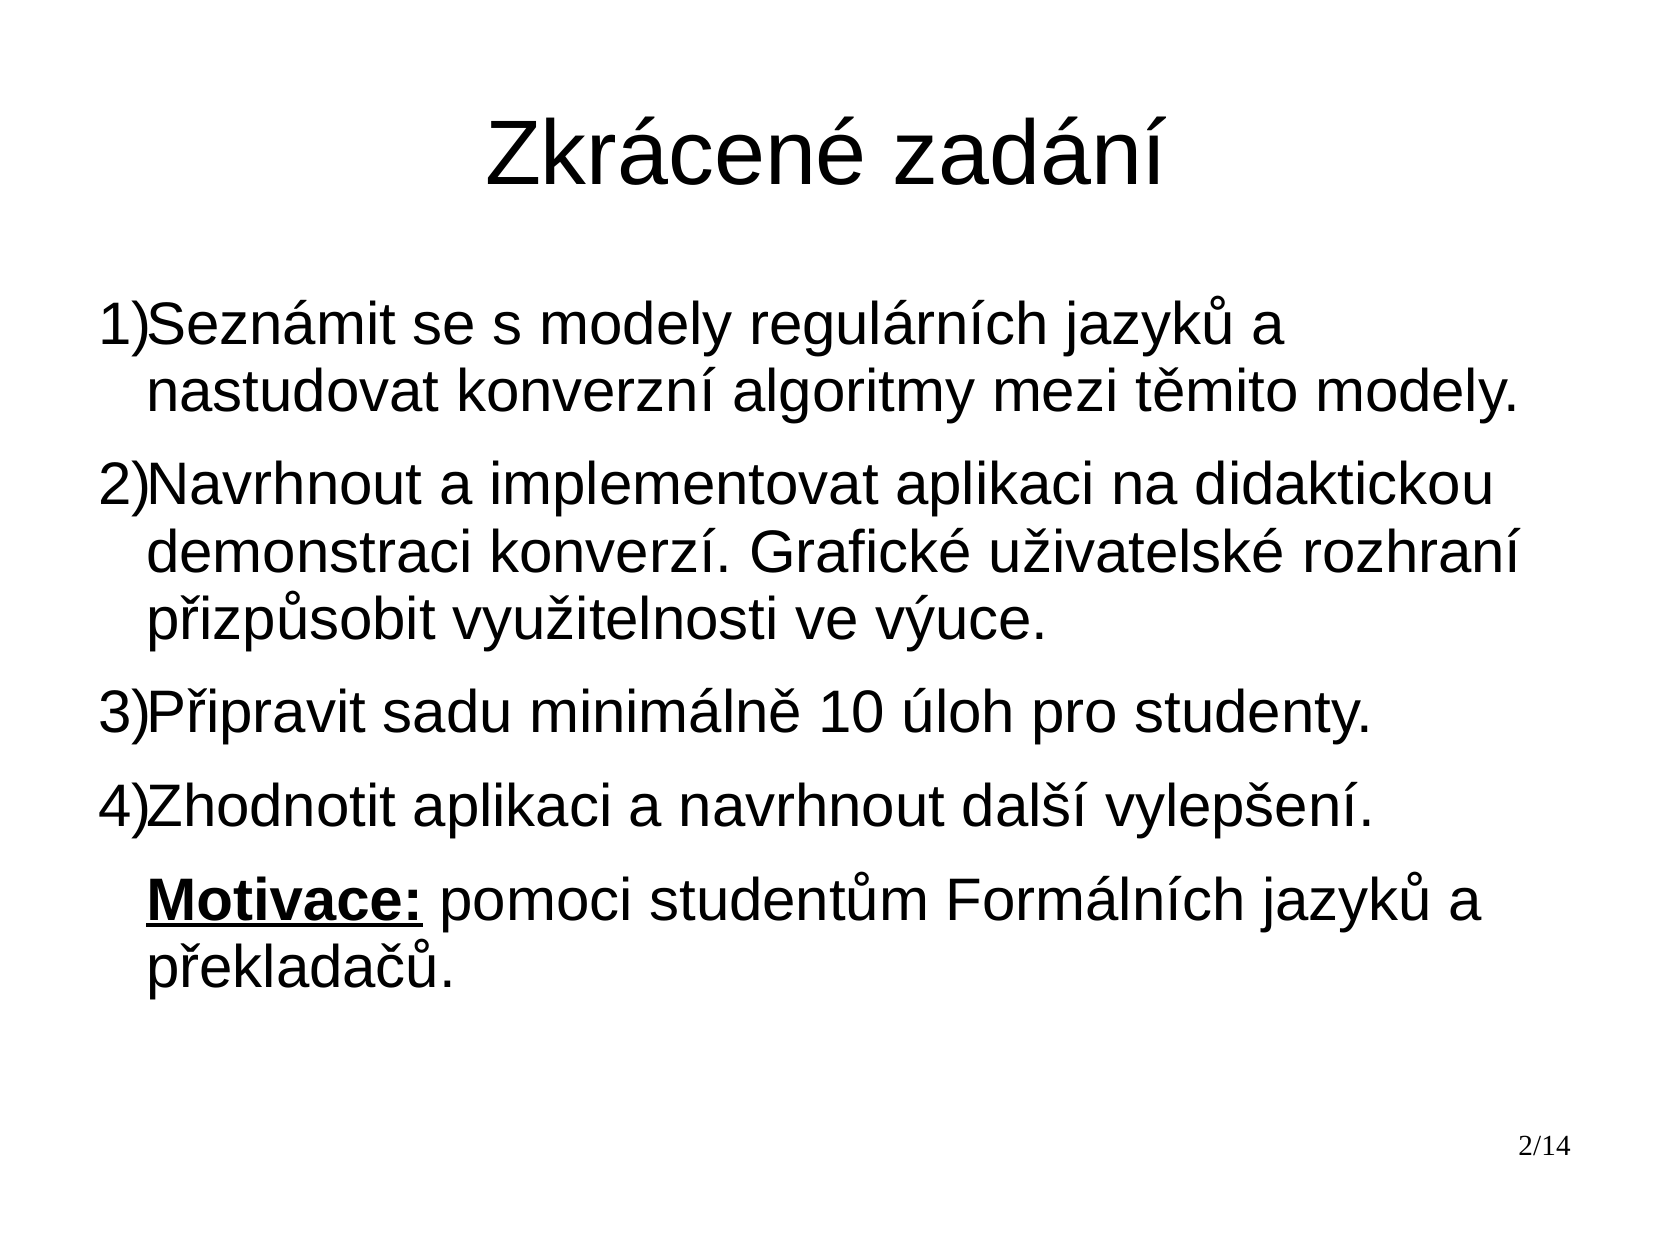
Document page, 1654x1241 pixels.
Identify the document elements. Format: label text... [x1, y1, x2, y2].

list Seznámit se s modely regulárních jazyků a nastudovat konverzní algoritmy mezi těmito modely. Navrhnout a implementovat aplikaci na didaktickou demonstraci konverzí. Grafické uživatelské rozhraní přizpůsobit využitelnosti ve výuce. Připravit sadu minimálně 10 úloh pro studenty. Zhodnotit aplikaci a navrhnout další vylepšení. Motivace: pomoci studentům Formálních jazyků a překladačů. [82, 290, 1571, 1010]
title Zkrácené zadání [82, 49, 1571, 257]
